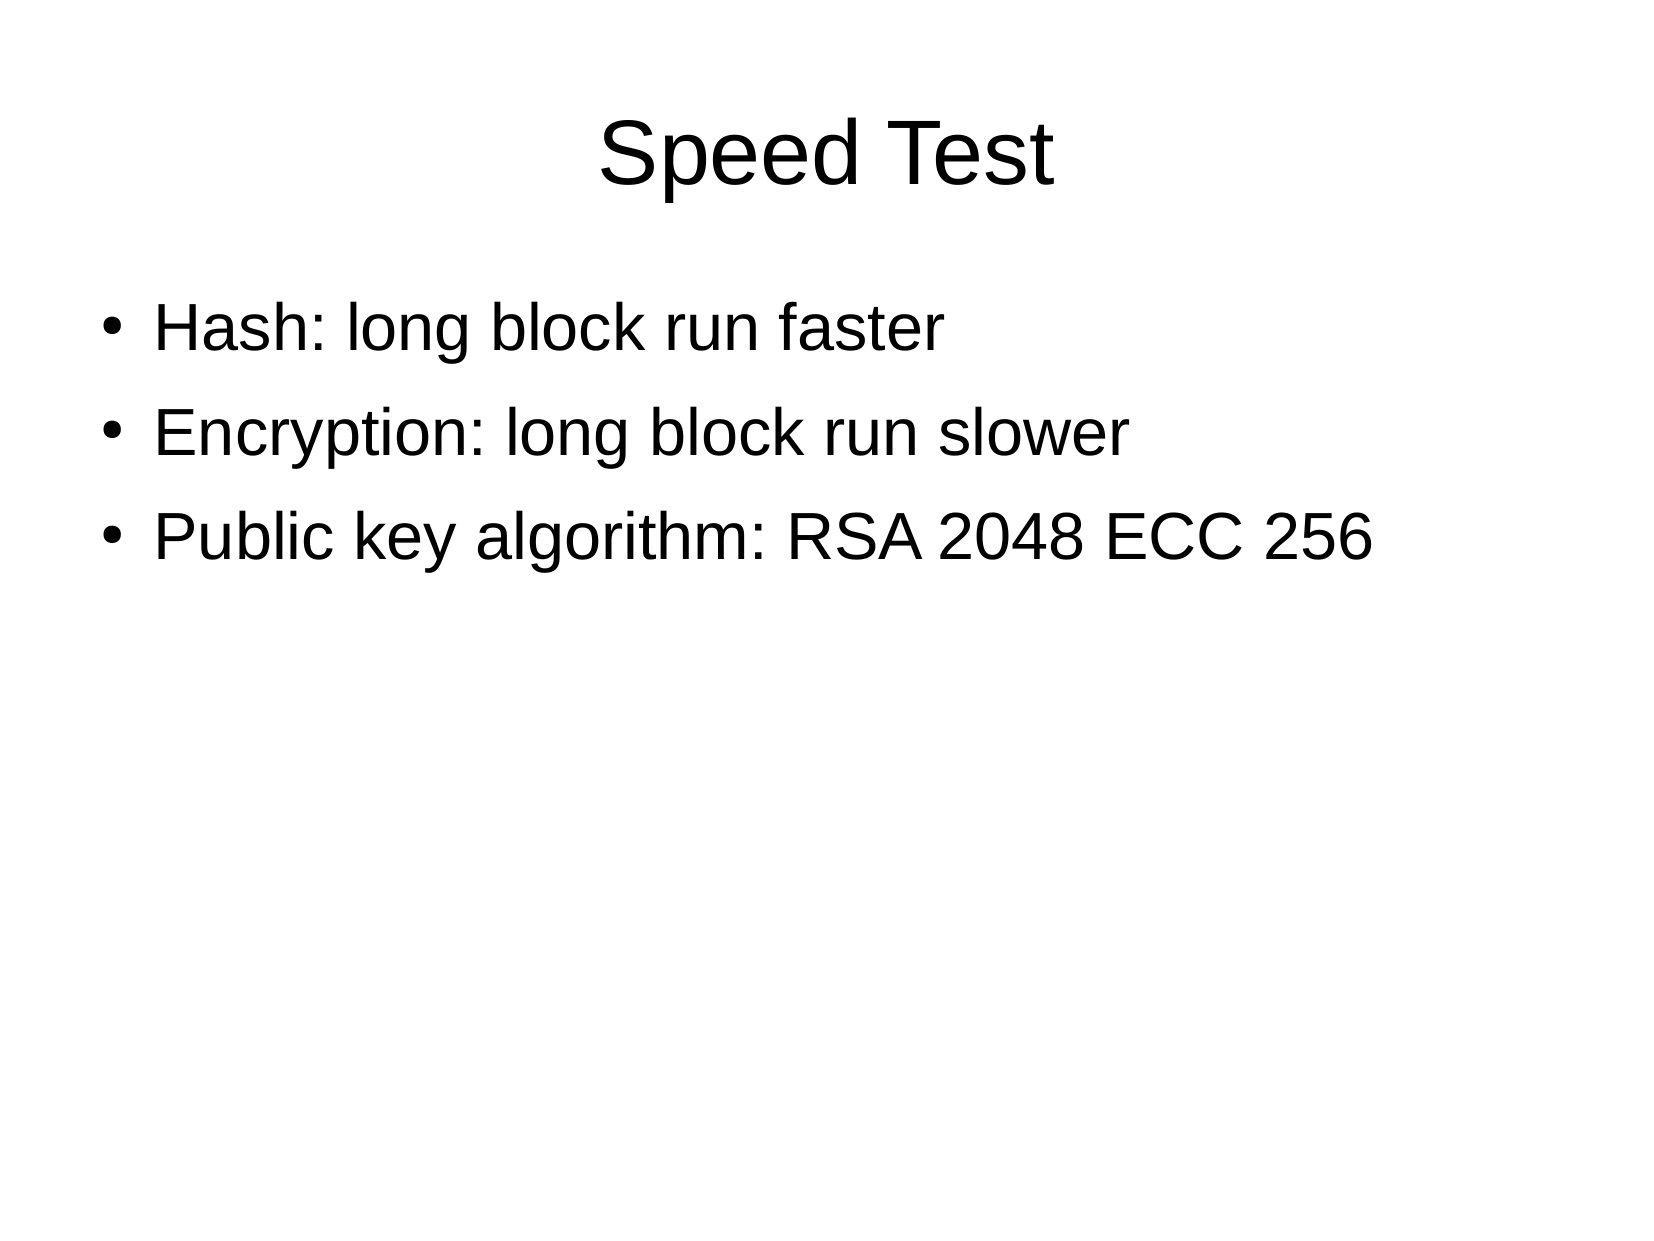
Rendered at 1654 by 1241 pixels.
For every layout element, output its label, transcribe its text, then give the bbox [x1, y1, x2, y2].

title Speed Test [82, 49, 1571, 257]
list Hash: long block run faster Encryption: long block run slower Public key algorithm: RSA 2048 ECC 256 [82, 290, 1571, 1010]
